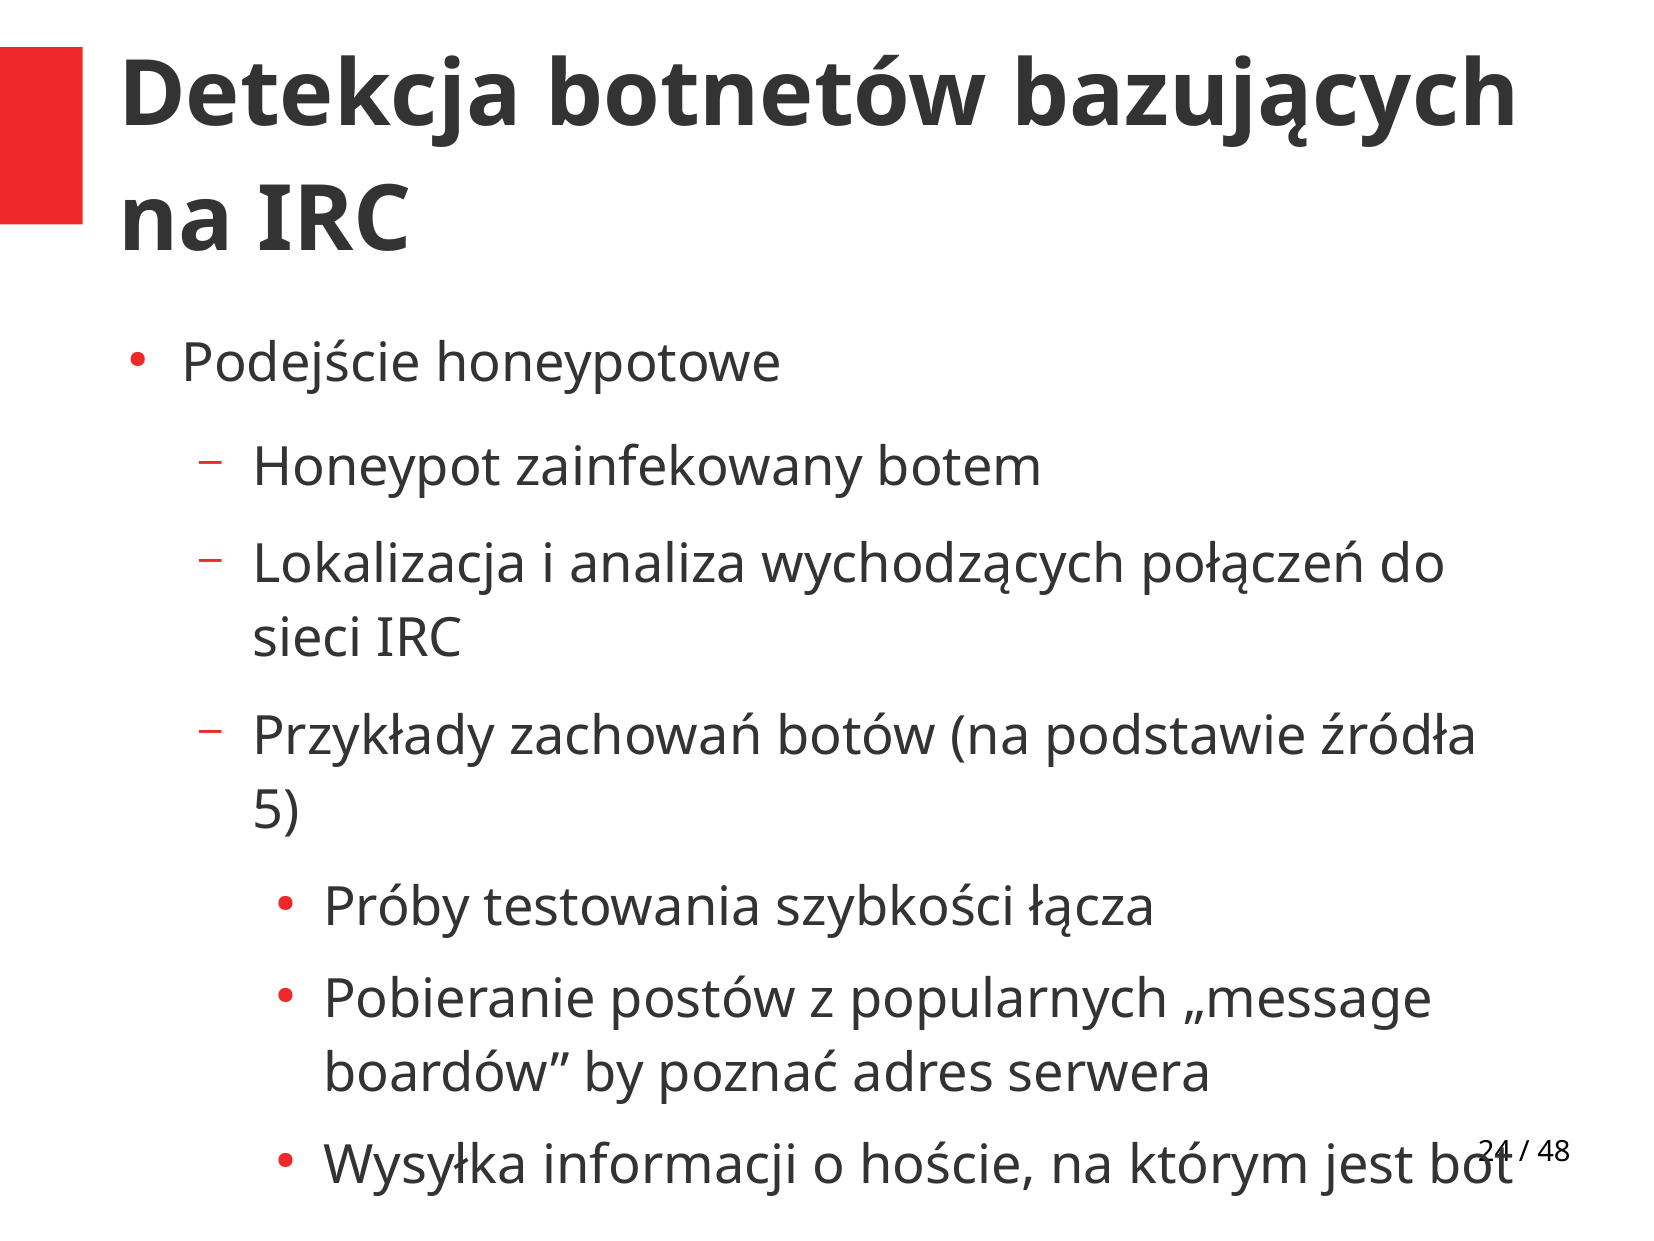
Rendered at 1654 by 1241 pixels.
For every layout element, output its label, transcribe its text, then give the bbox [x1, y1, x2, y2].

title Detekcja botnetów bazujących na IRC [118, 45, 1571, 260]
list Podejście honeypotowe Honeypot zainfekowany botem Lokalizacja i analiza wychodzących połączeń do sieci IRC Przykłady zachowań botów (na podstawie źródła 5) Próby testowania szybkości łącza Pobieranie postów z popularnych „message boardów” by poznać adres serwera Wysyłka informacji o hoście, na którym jest bot [110, 323, 1528, 1043]
